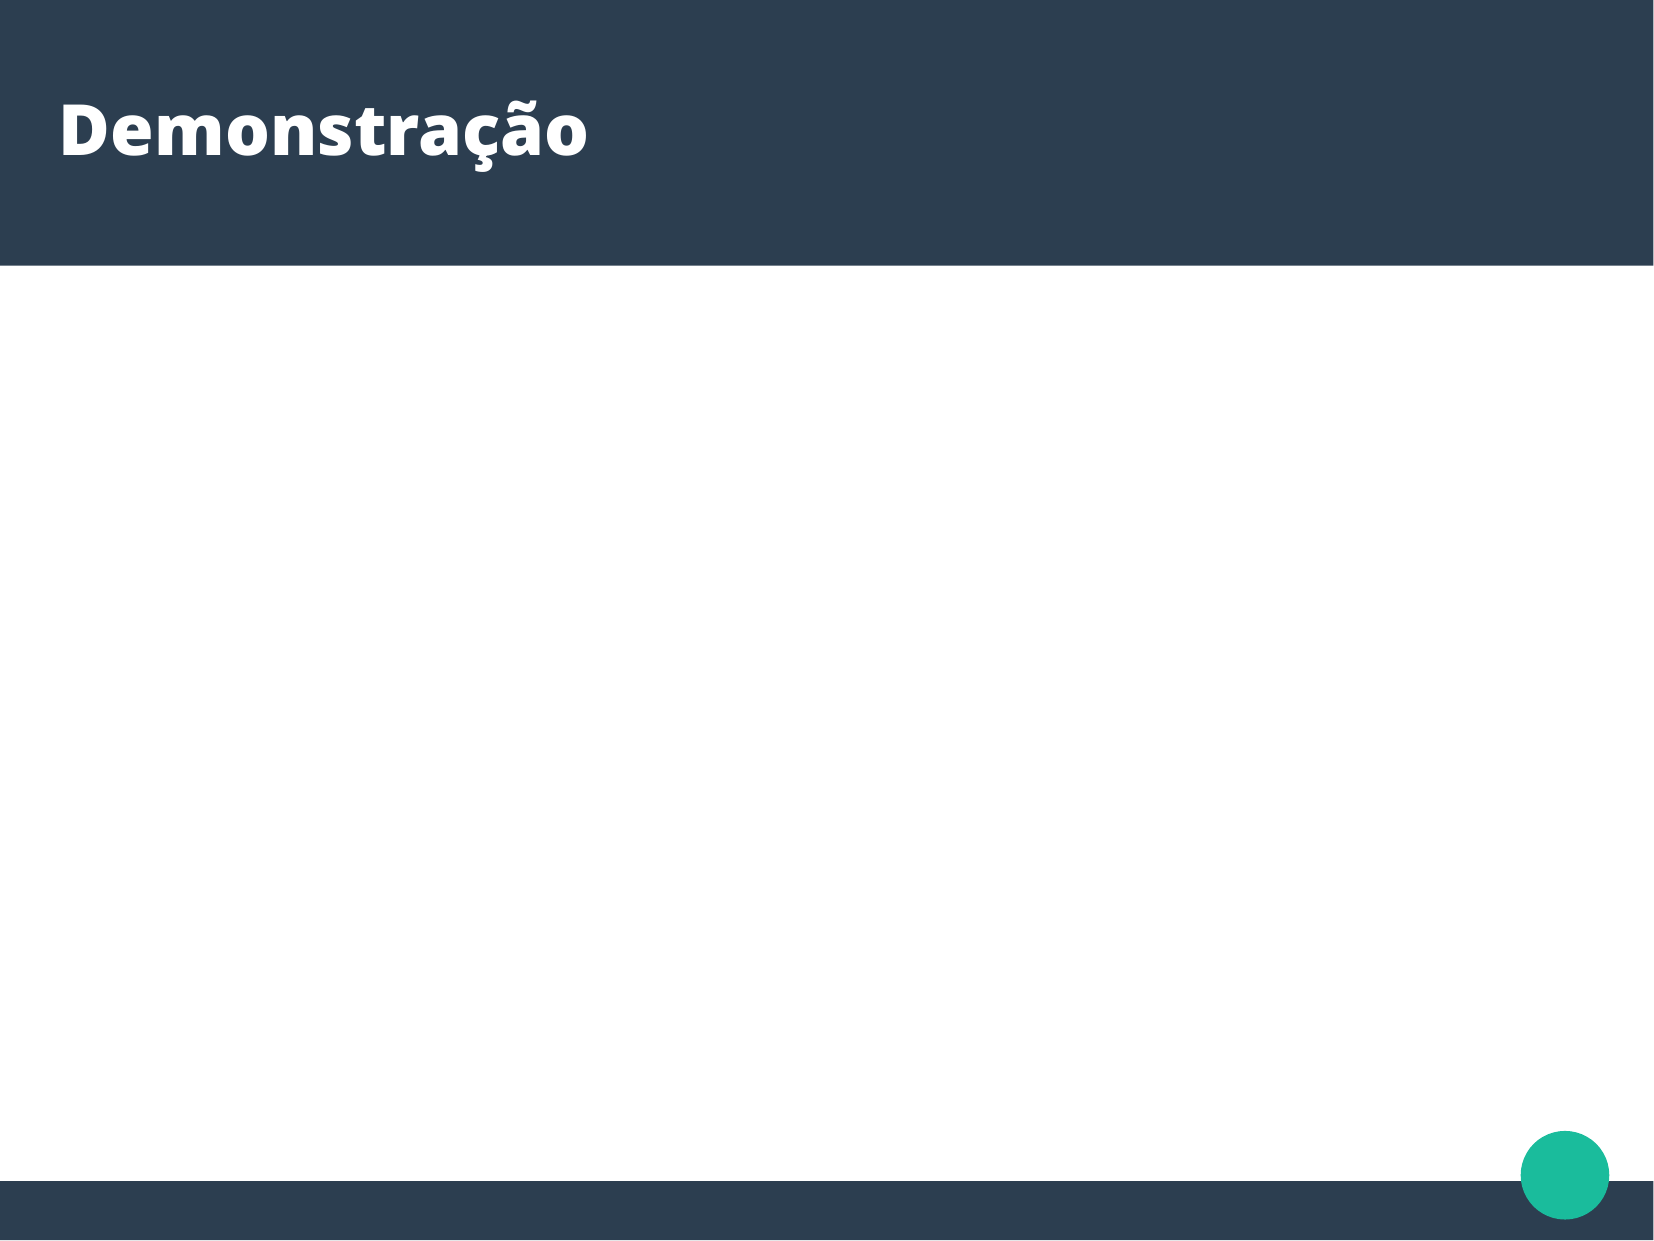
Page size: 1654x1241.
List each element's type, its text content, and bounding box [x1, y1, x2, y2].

title Demonstração [59, 49, 1595, 207]
